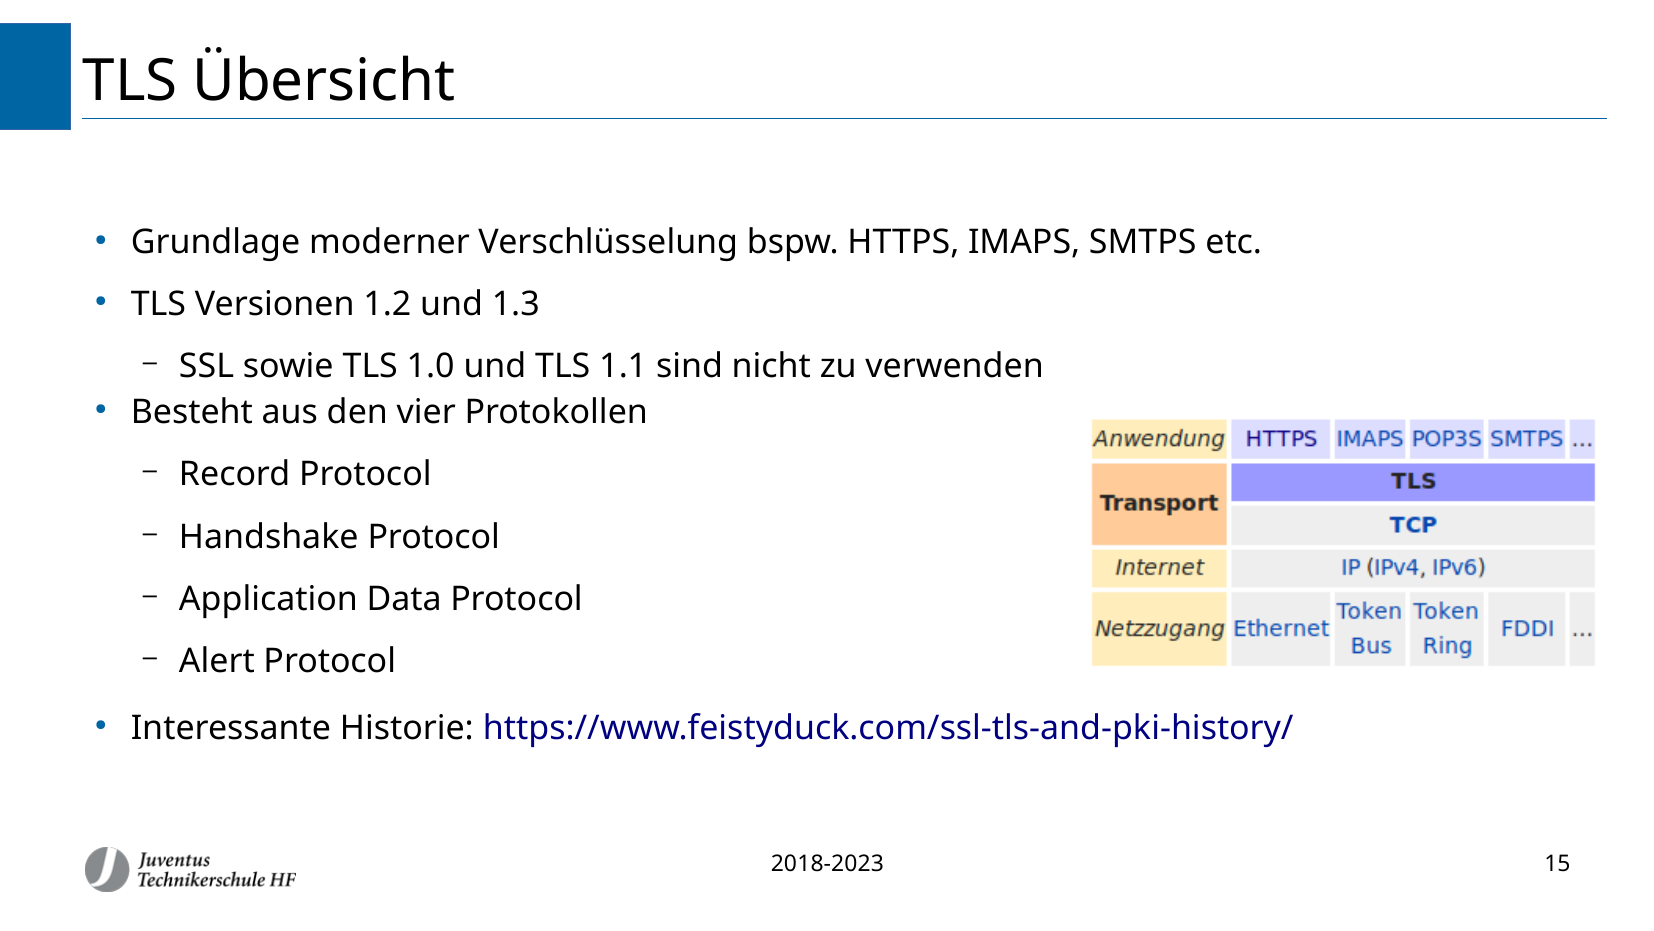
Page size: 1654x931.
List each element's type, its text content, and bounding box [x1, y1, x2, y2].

title TLS Übersicht [82, 37, 1571, 119]
picture [1086, 412, 1603, 674]
list Grundlage moderner Verschlüsselung bspw. HTTPS, IMAPS, SMTPS etc. TLS Versionen 1.2 und 1.3 SSL sowie TLS 1.0 und TLS 1.1 sind nicht zu verwenden Besteht aus den vier Protokollen Record Protocol Handshake Protocol Application Data Protocol Alert Protocol Interessante Historie: https://www.feistyduck.com/ssl-tls-and-pki-history/ [82, 217, 1571, 758]
picture [85, 847, 296, 892]
